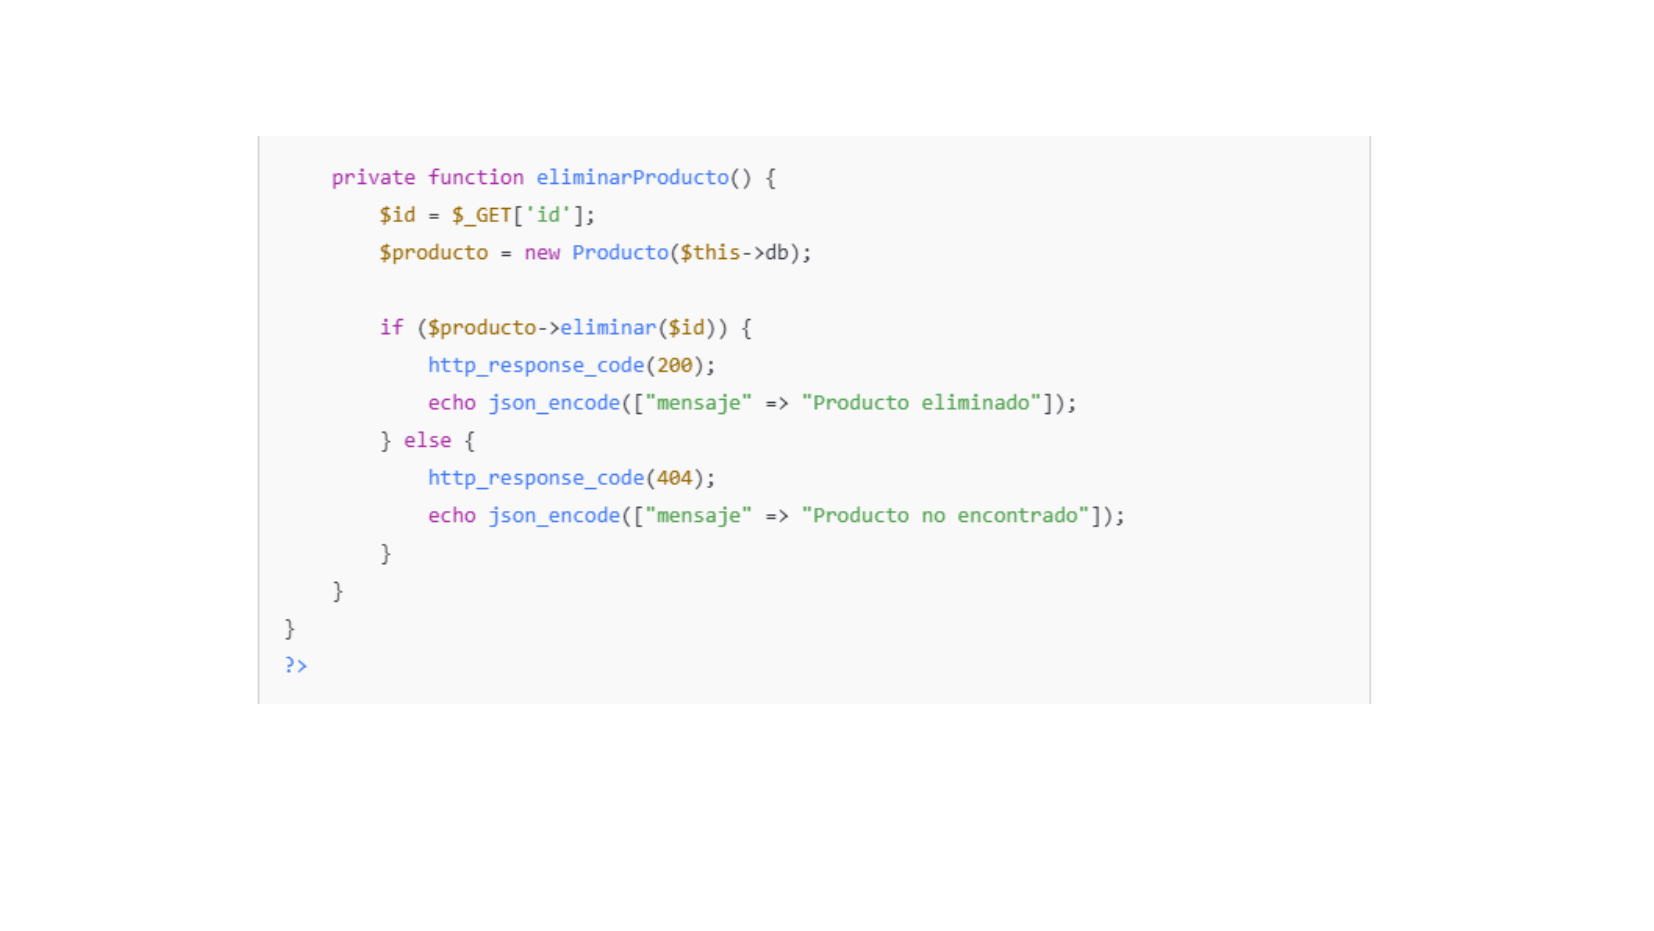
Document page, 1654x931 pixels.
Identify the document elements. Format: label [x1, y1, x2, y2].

picture [208, 136, 1462, 705]
